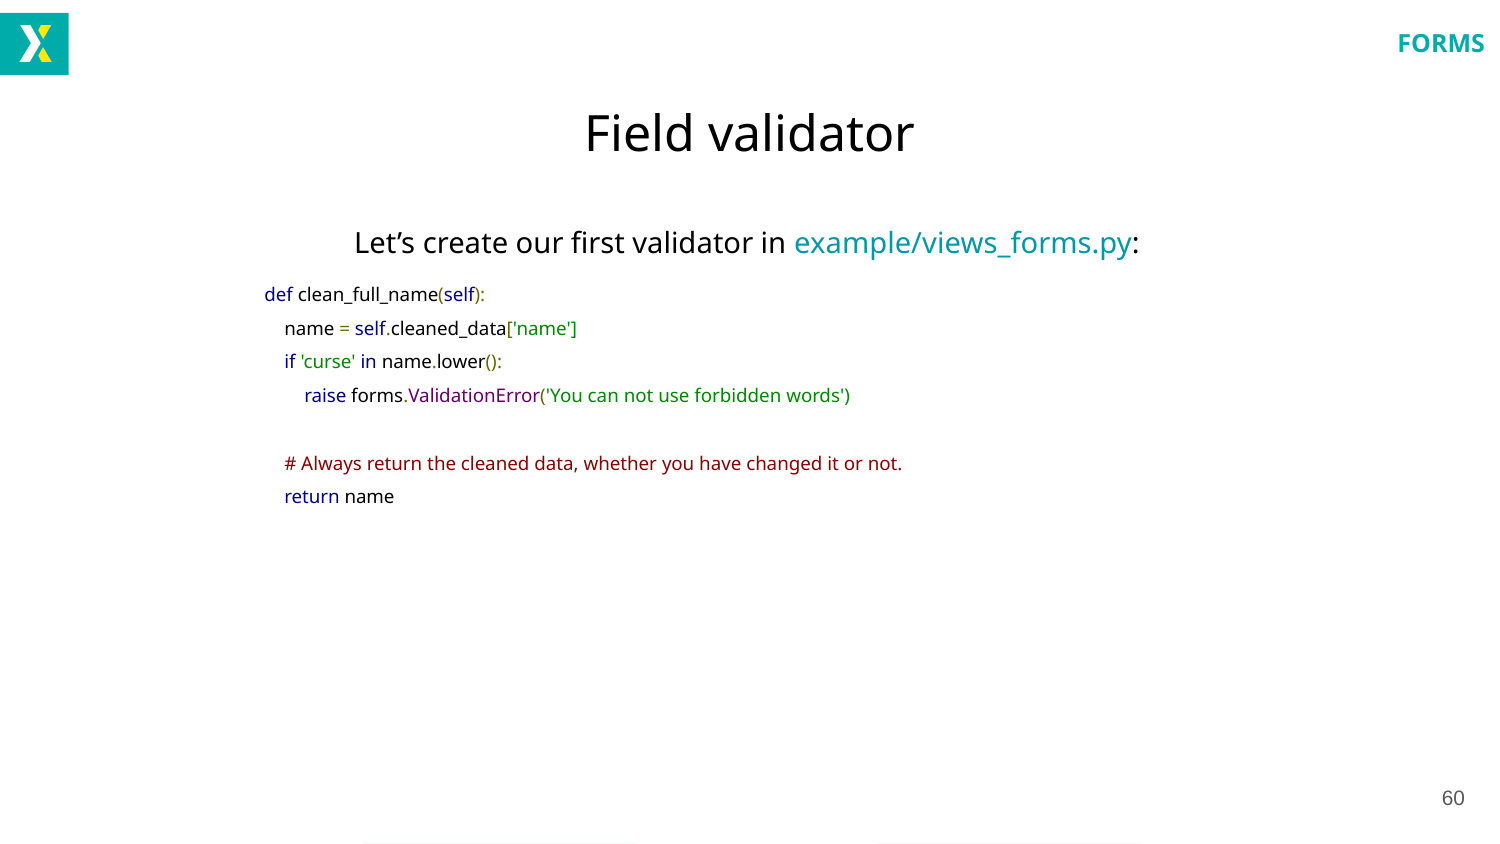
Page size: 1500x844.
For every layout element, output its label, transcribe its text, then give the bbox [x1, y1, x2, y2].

picture [17, 25, 54, 62]
text_box def clean_full_name(self): name = self.cleaned_data['name'] if 'curse' in name.lower(): raise forms.ValidationError('You can not use forbidden words') # Always return the cleaned data, whether you have changed it or not. return name [229, 256, 1265, 575]
slide_number <number> [1389, 764, 1480, 830]
text_box Let’s create our first validator in example/views_forms.py: [99, 192, 1395, 270]
text_box Field validator [115, 86, 1385, 181]
